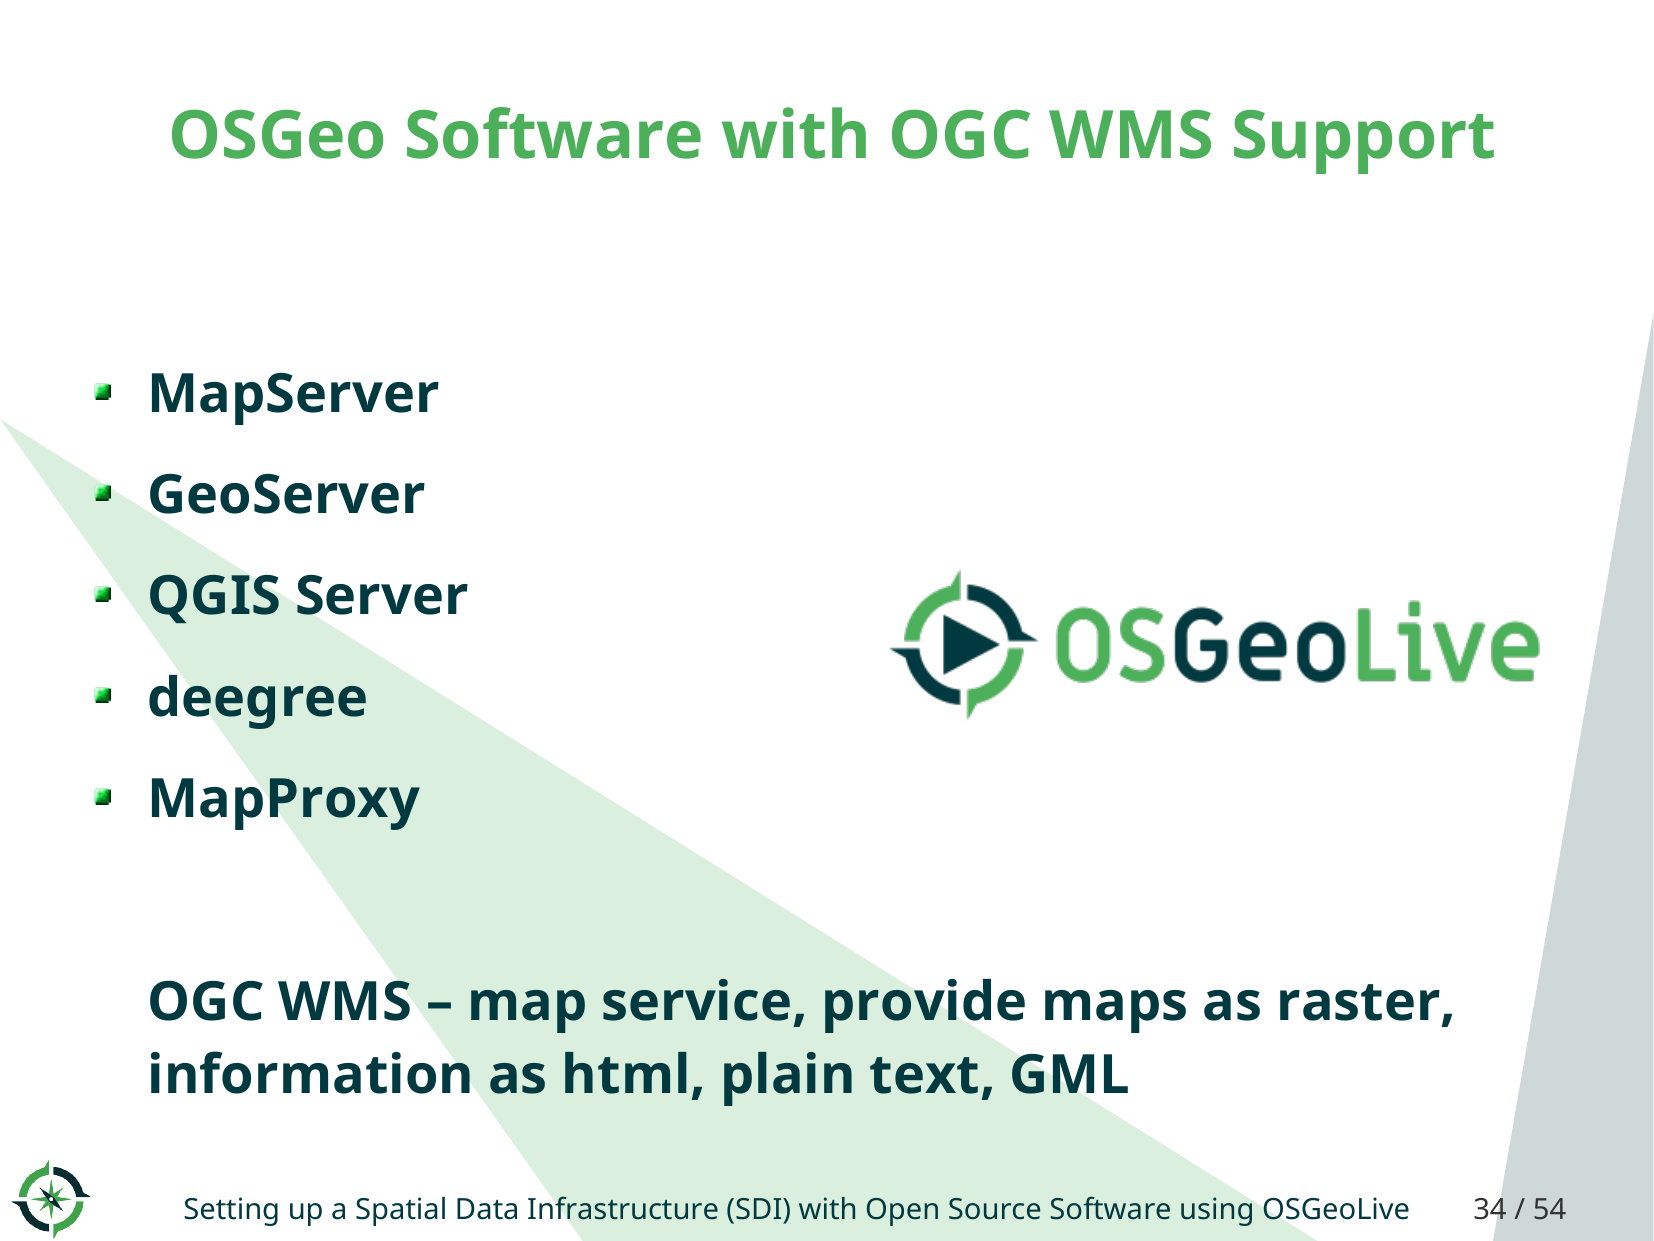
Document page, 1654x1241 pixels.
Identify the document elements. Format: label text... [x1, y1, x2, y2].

picture [745, 566, 1654, 724]
title OSGeo Software with OGC WMS Support [88, 55, 1577, 211]
list MapServer GeoServer QGIS Server deegree MapProxy OGC WMS – map service, provide maps as raster, information as html, plain text, GML [76, 354, 1565, 1173]
picture [10, 1158, 92, 1240]
